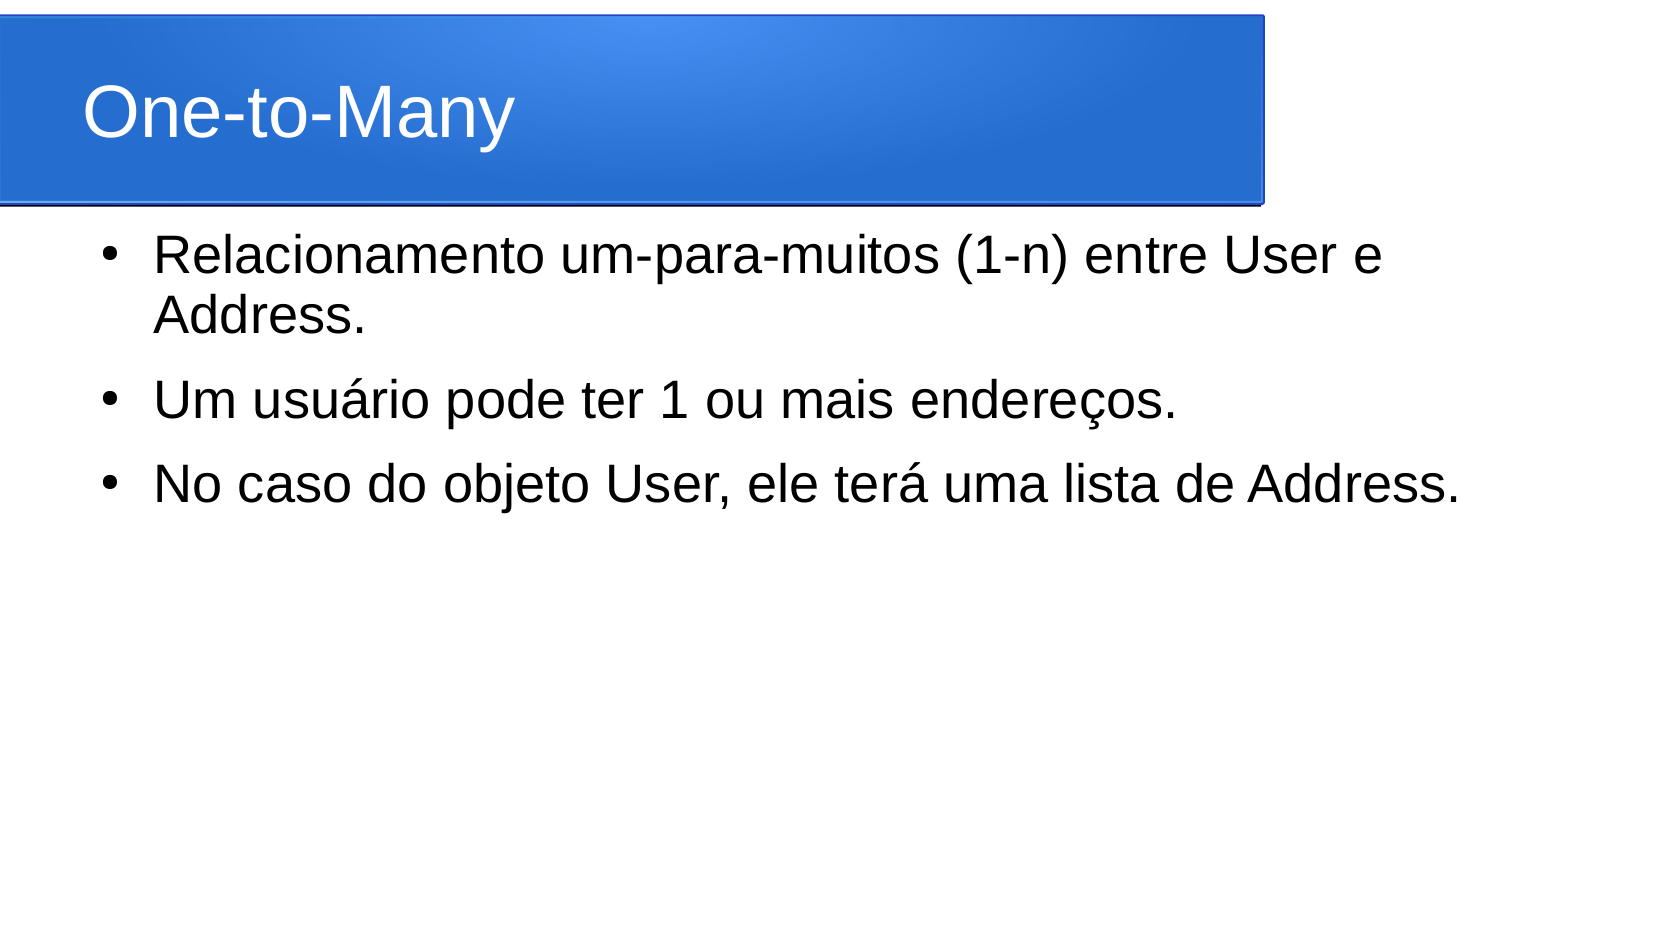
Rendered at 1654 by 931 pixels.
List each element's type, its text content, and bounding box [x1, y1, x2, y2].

list Relacionamento um-para-muitos (1-n) entre User e Address. Um usuário pode ter 1 ou mais endereços. No caso do objeto User, ele terá uma lista de Address. [82, 224, 1571, 764]
title One-to-Many [82, 35, 1235, 189]
